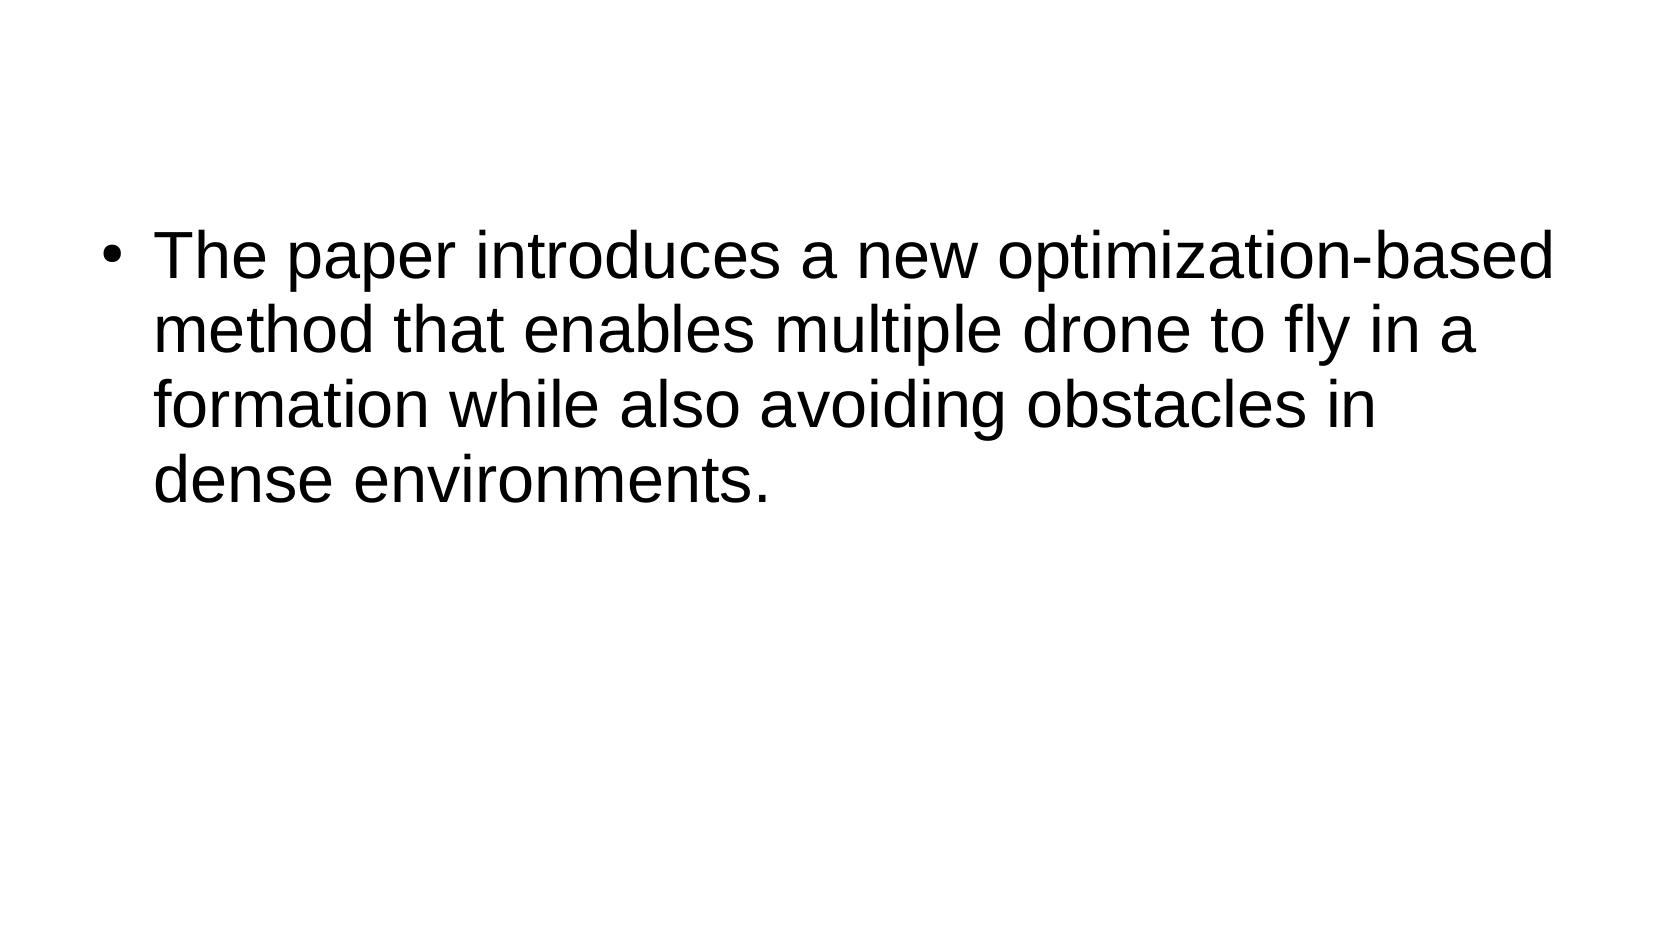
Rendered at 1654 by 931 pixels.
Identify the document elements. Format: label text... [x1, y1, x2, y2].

list The paper introduces a new optimization-based method that enables multiple drone to fly in a formation while also avoiding obstacles in dense environments. [82, 217, 1571, 758]
